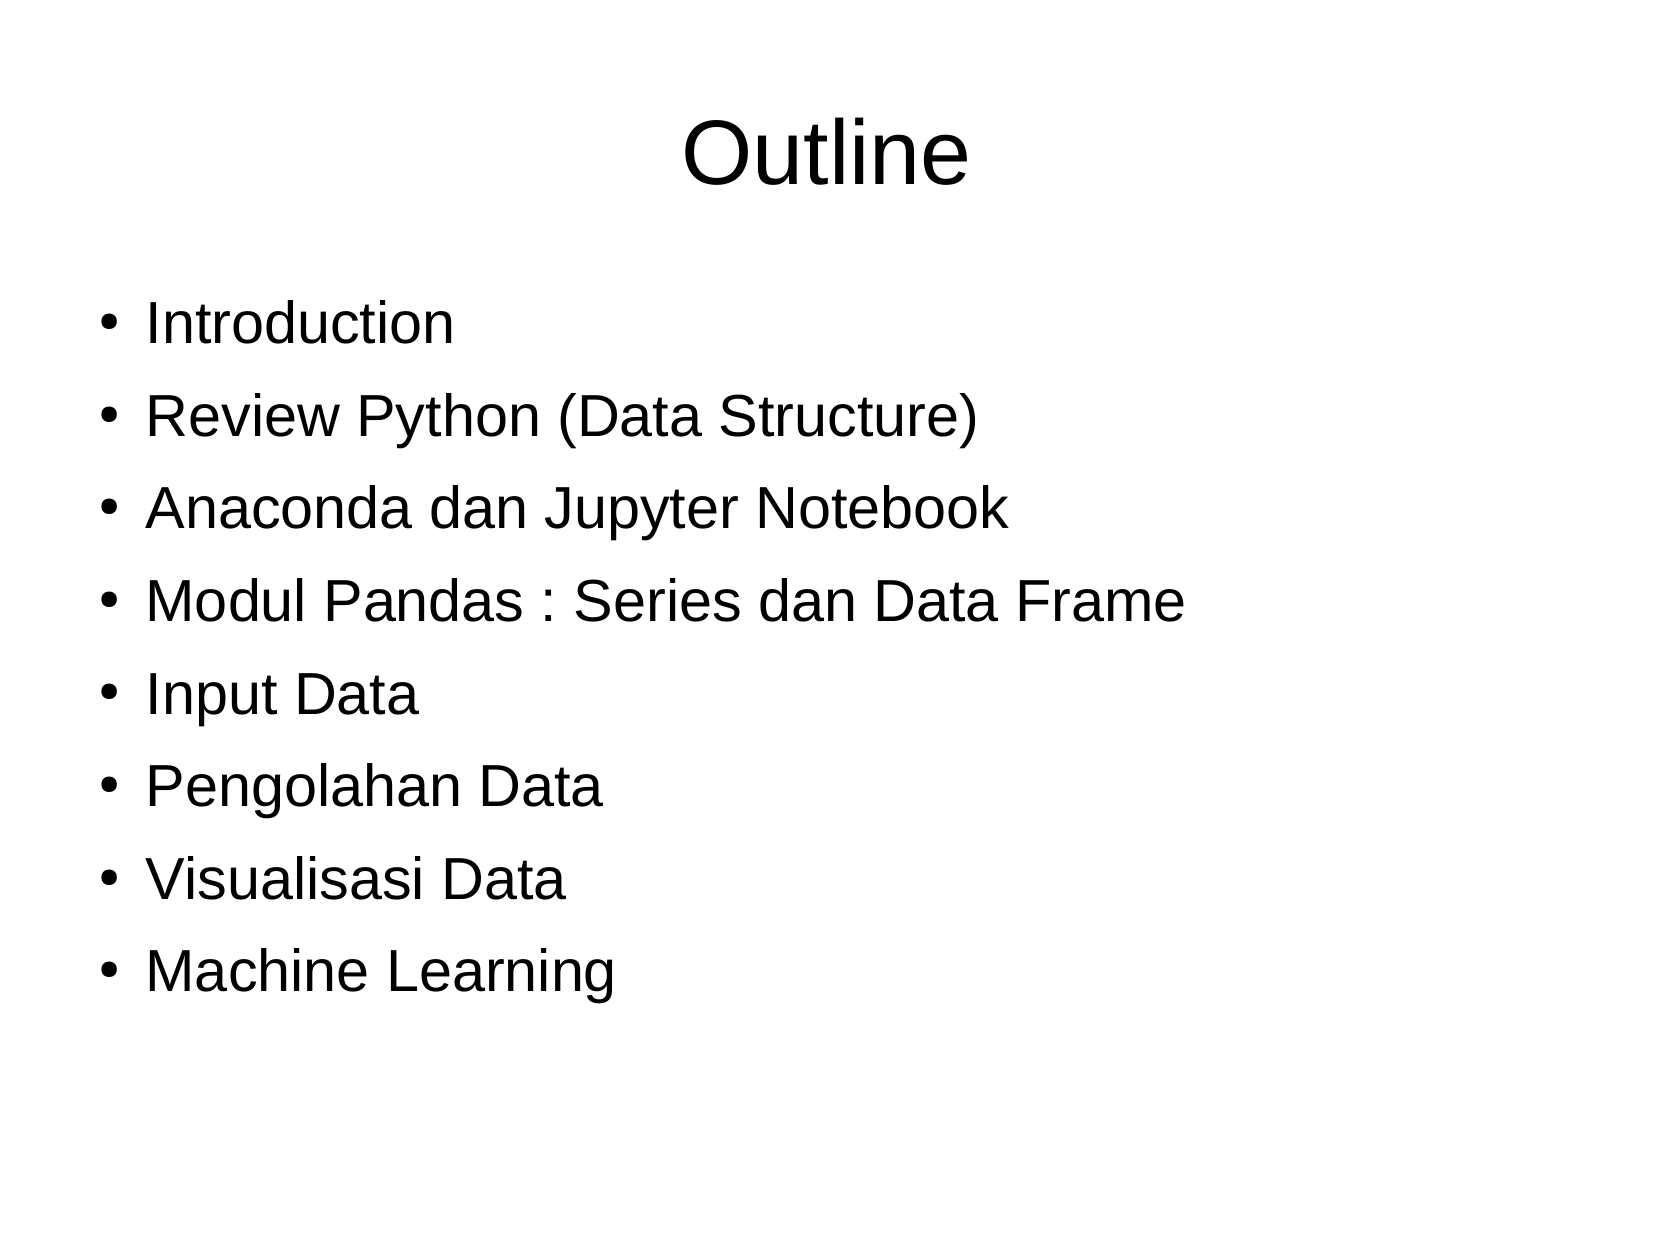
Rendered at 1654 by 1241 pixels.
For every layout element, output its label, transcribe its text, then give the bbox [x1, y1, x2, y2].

list Introduction Review Python (Data Structure) Anaconda dan Jupyter Notebook Modul Pandas : Series dan Data Frame Input Data Pengolahan Data Visualisasi Data Machine Learning [82, 290, 1571, 1010]
title Outline [82, 49, 1571, 257]
